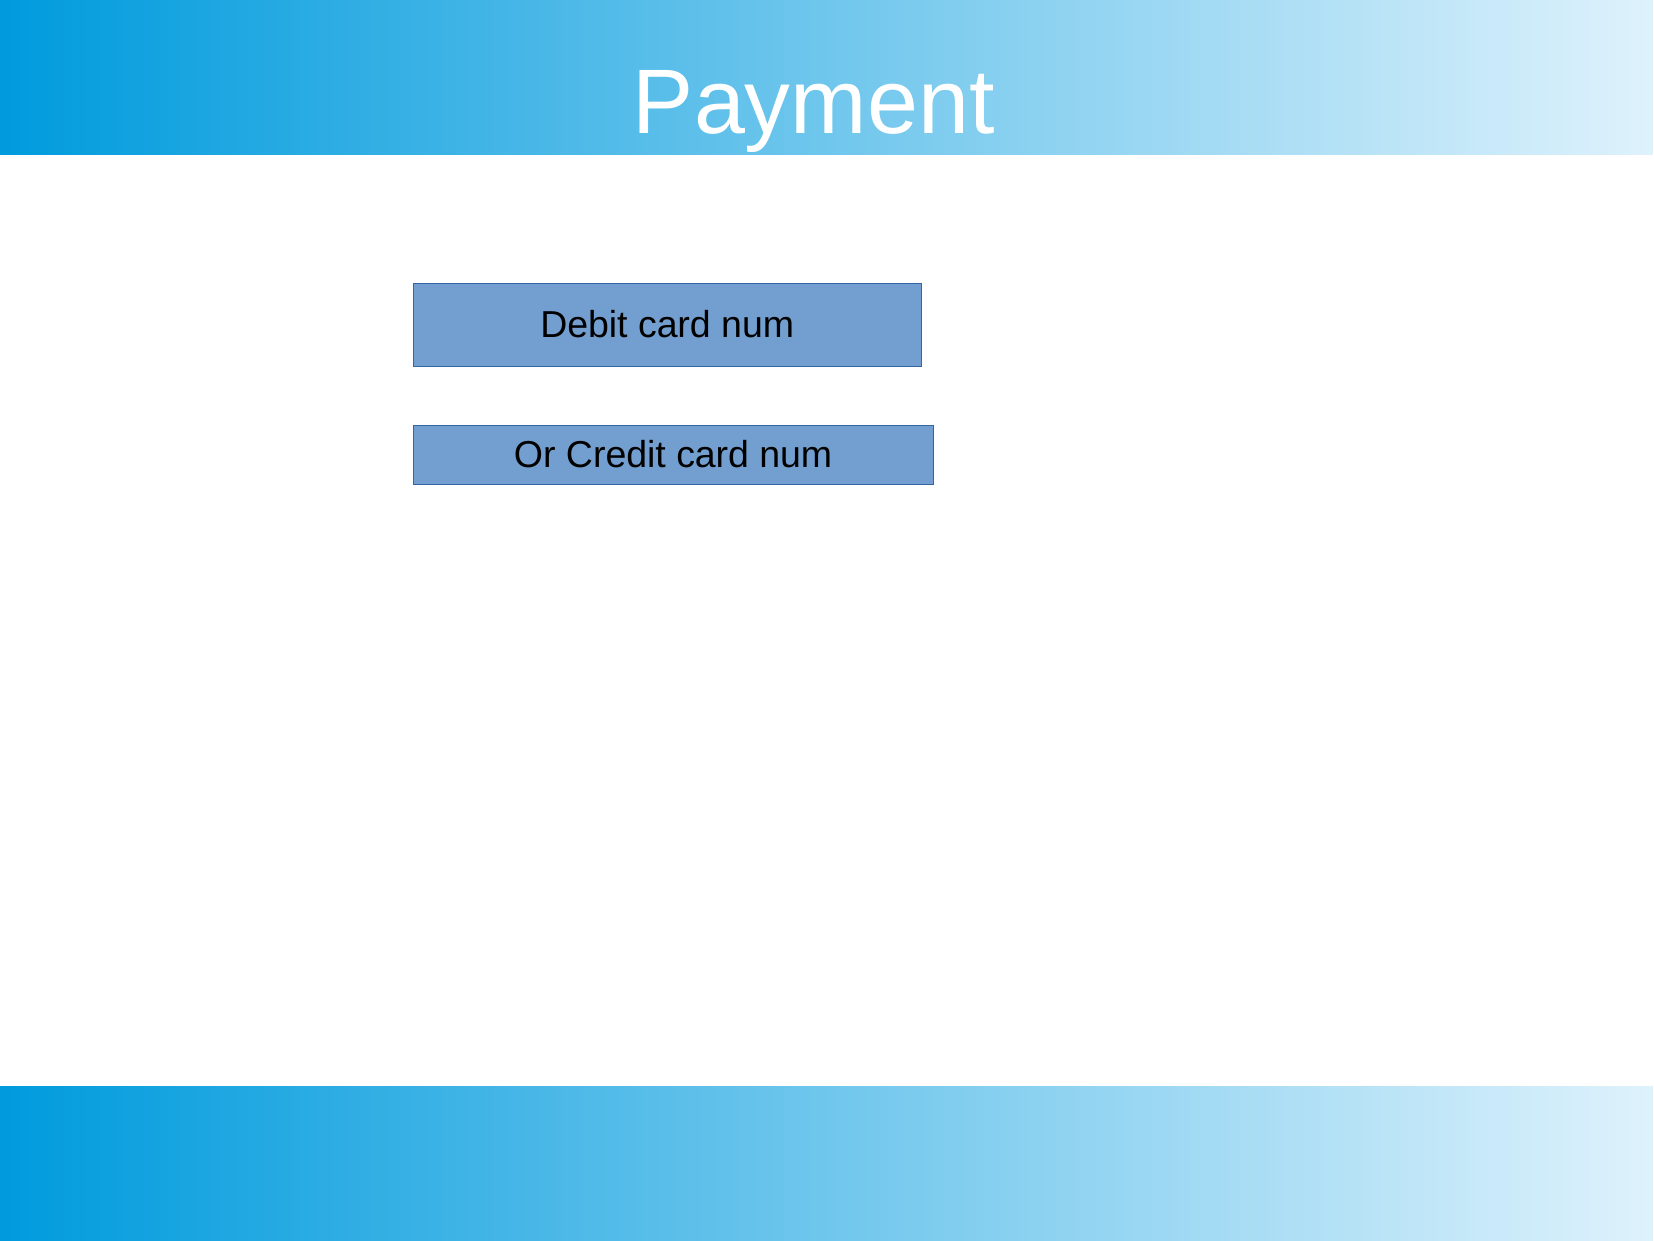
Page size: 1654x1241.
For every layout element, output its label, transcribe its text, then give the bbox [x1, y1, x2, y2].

text_box Debit card num [413, 283, 922, 367]
title Payment [82, 49, 1571, 155]
text_box Or Credit card num [413, 425, 934, 485]
